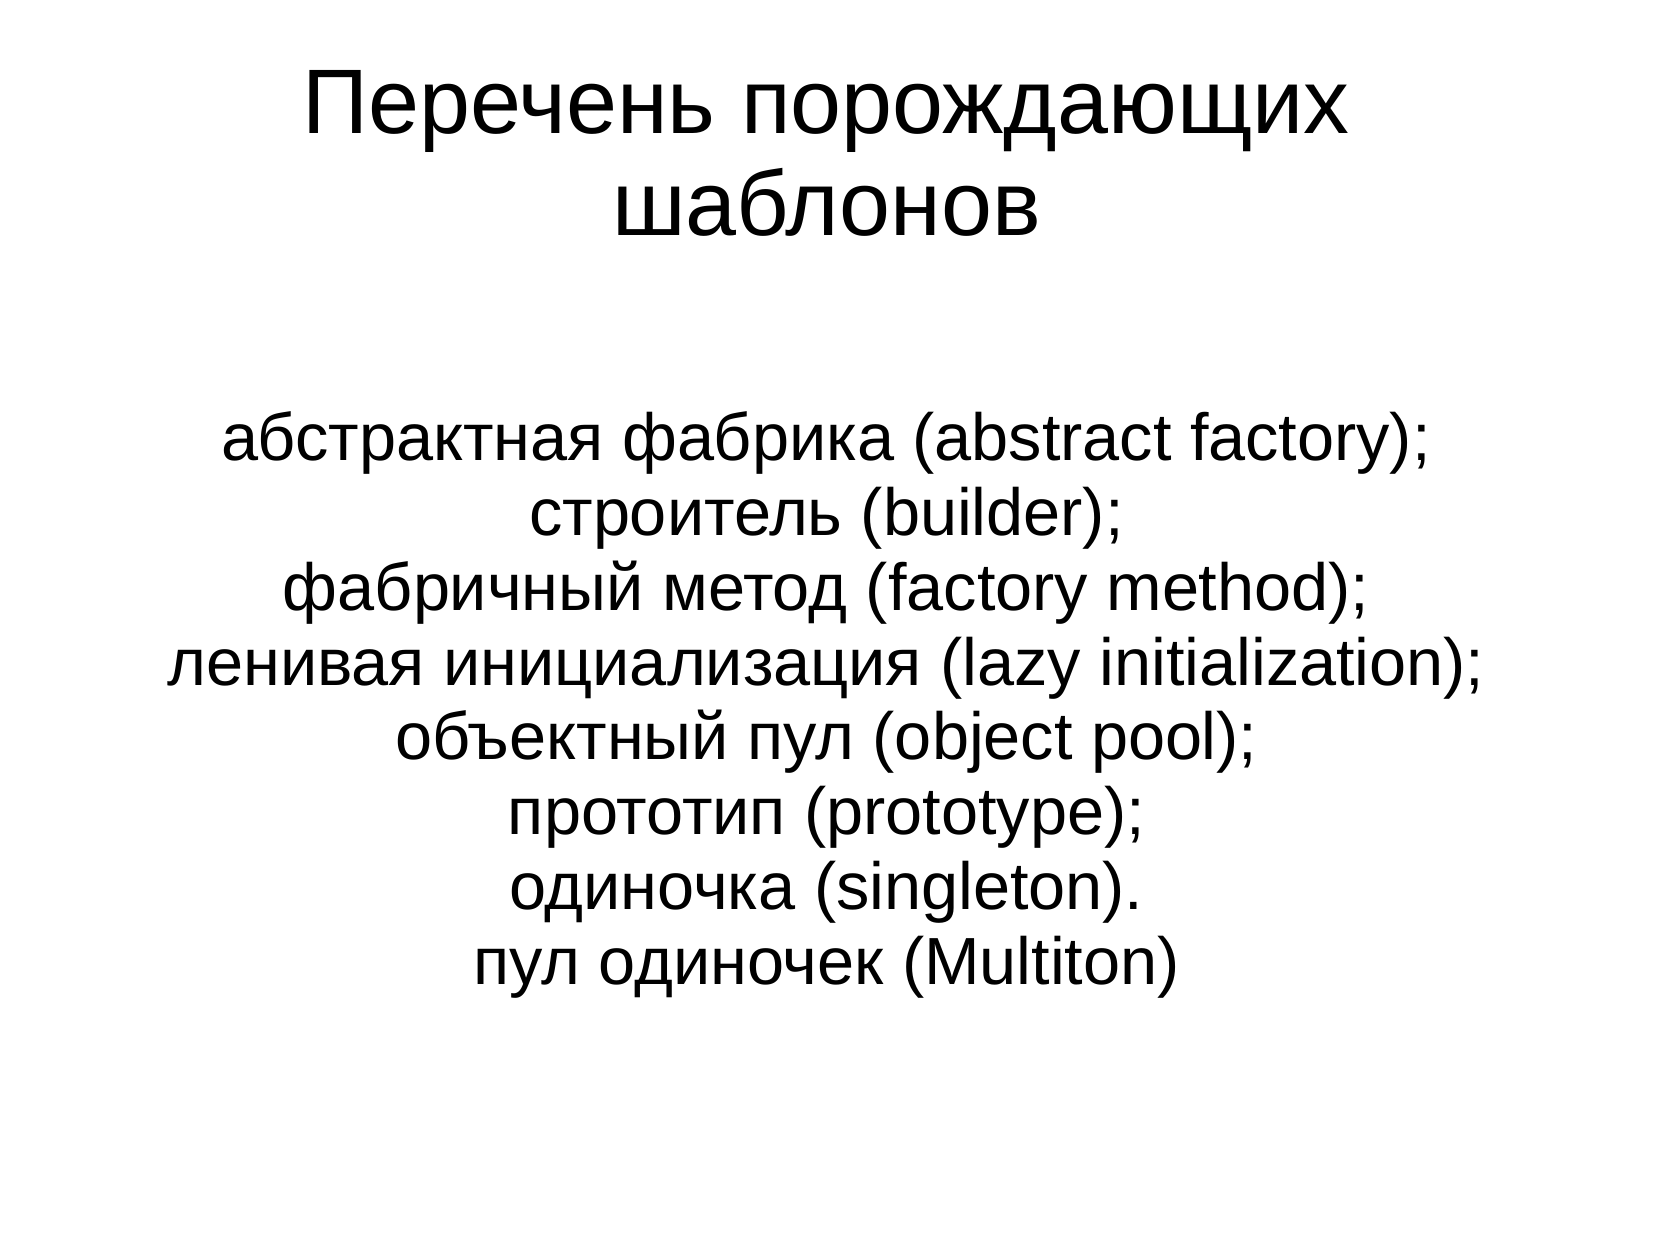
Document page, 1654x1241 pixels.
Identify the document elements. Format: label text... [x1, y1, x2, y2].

subtitle абстрактная фабрика (abstract factory); строитель (builder); фабричный метод (factory method); ленивая инициализация (lazy initialization); объектный пул (object pool); прототип (prototype); одиночка (singleton). пул одиночек (Multiton) [82, 290, 1571, 1109]
title Перечень порождающих шаблонов [82, 49, 1571, 257]
